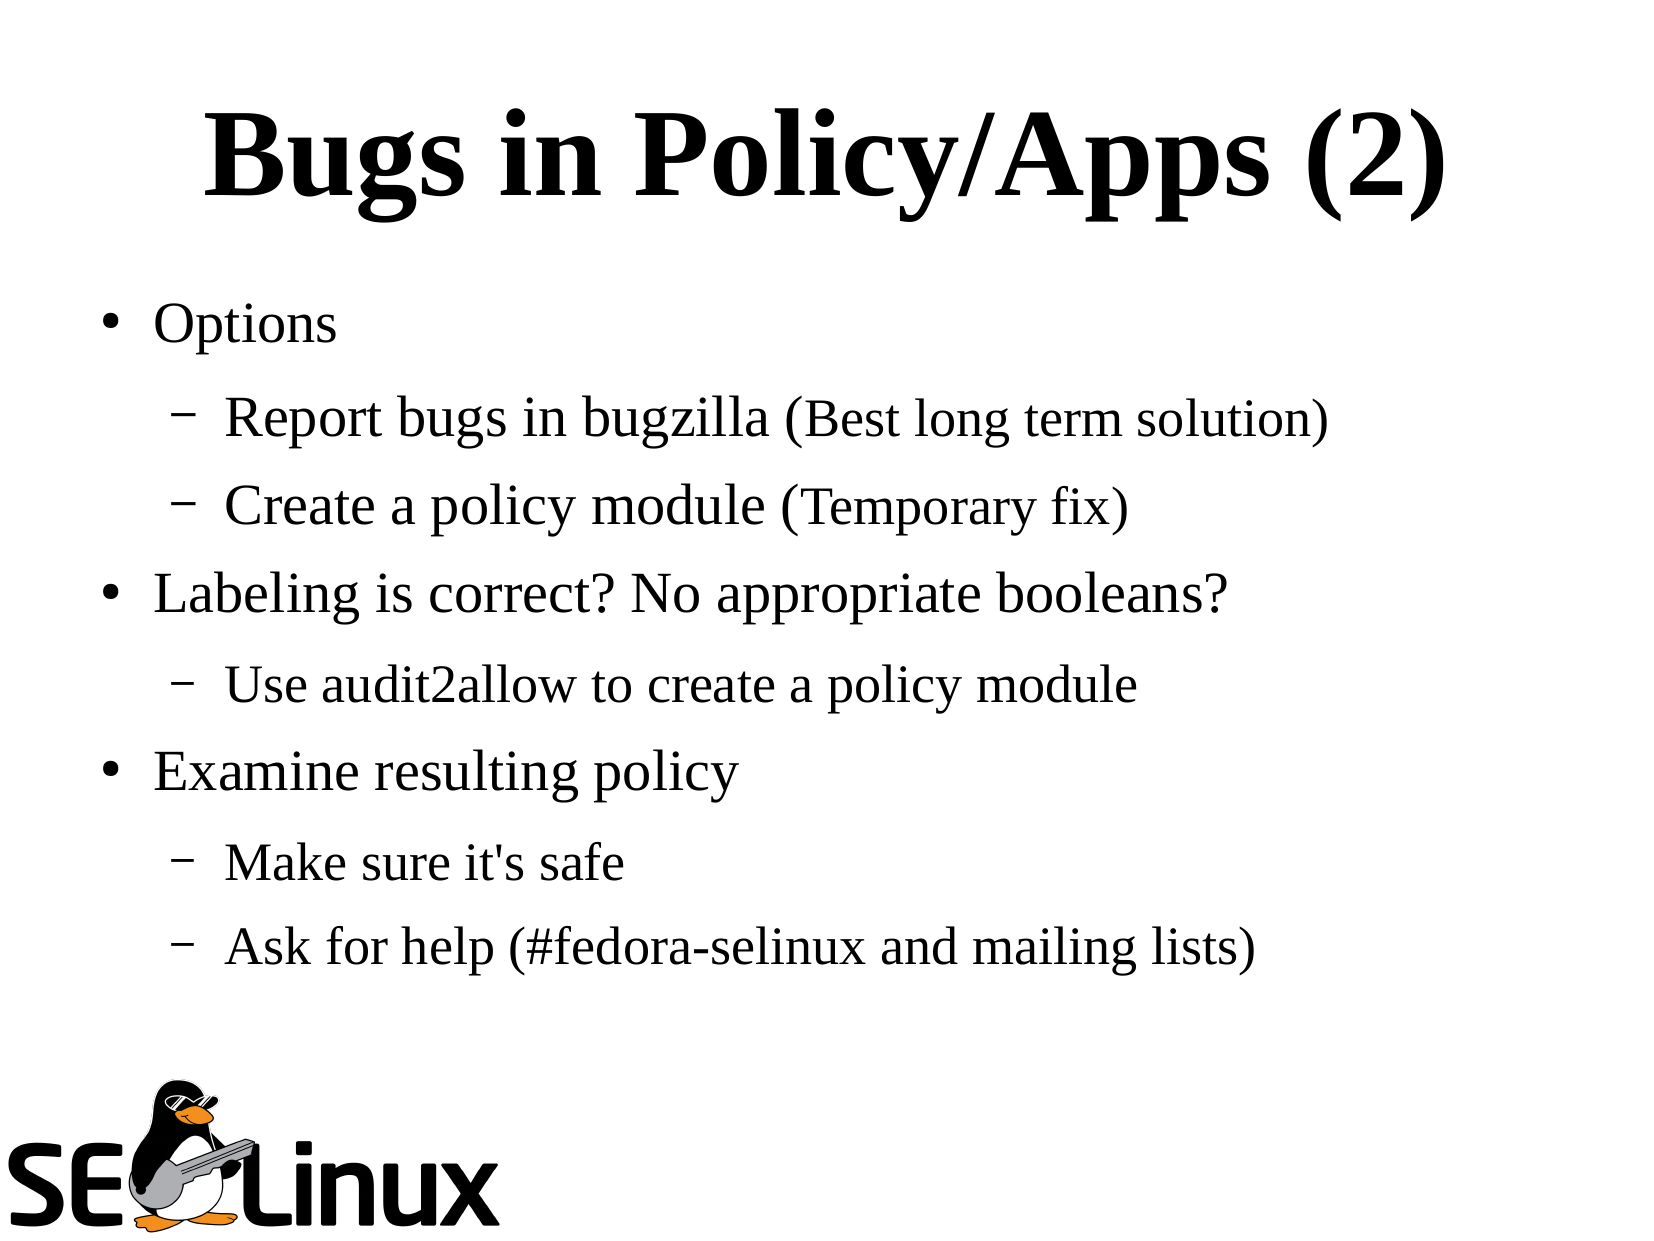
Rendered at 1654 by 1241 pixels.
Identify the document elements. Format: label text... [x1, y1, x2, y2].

picture [0, 919, 526, 1241]
list Options Report bugs in bugzilla (Best long term solution) Create a policy module (Temporary fix) Labeling is correct? No appropriate booleans? Use audit2allow to create a policy module Examine resulting policy Make sure it's safe Ask for help (#fedora-selinux and mailing lists) [82, 290, 1571, 1010]
title Bugs in Policy/Apps (2) [82, 49, 1571, 257]
